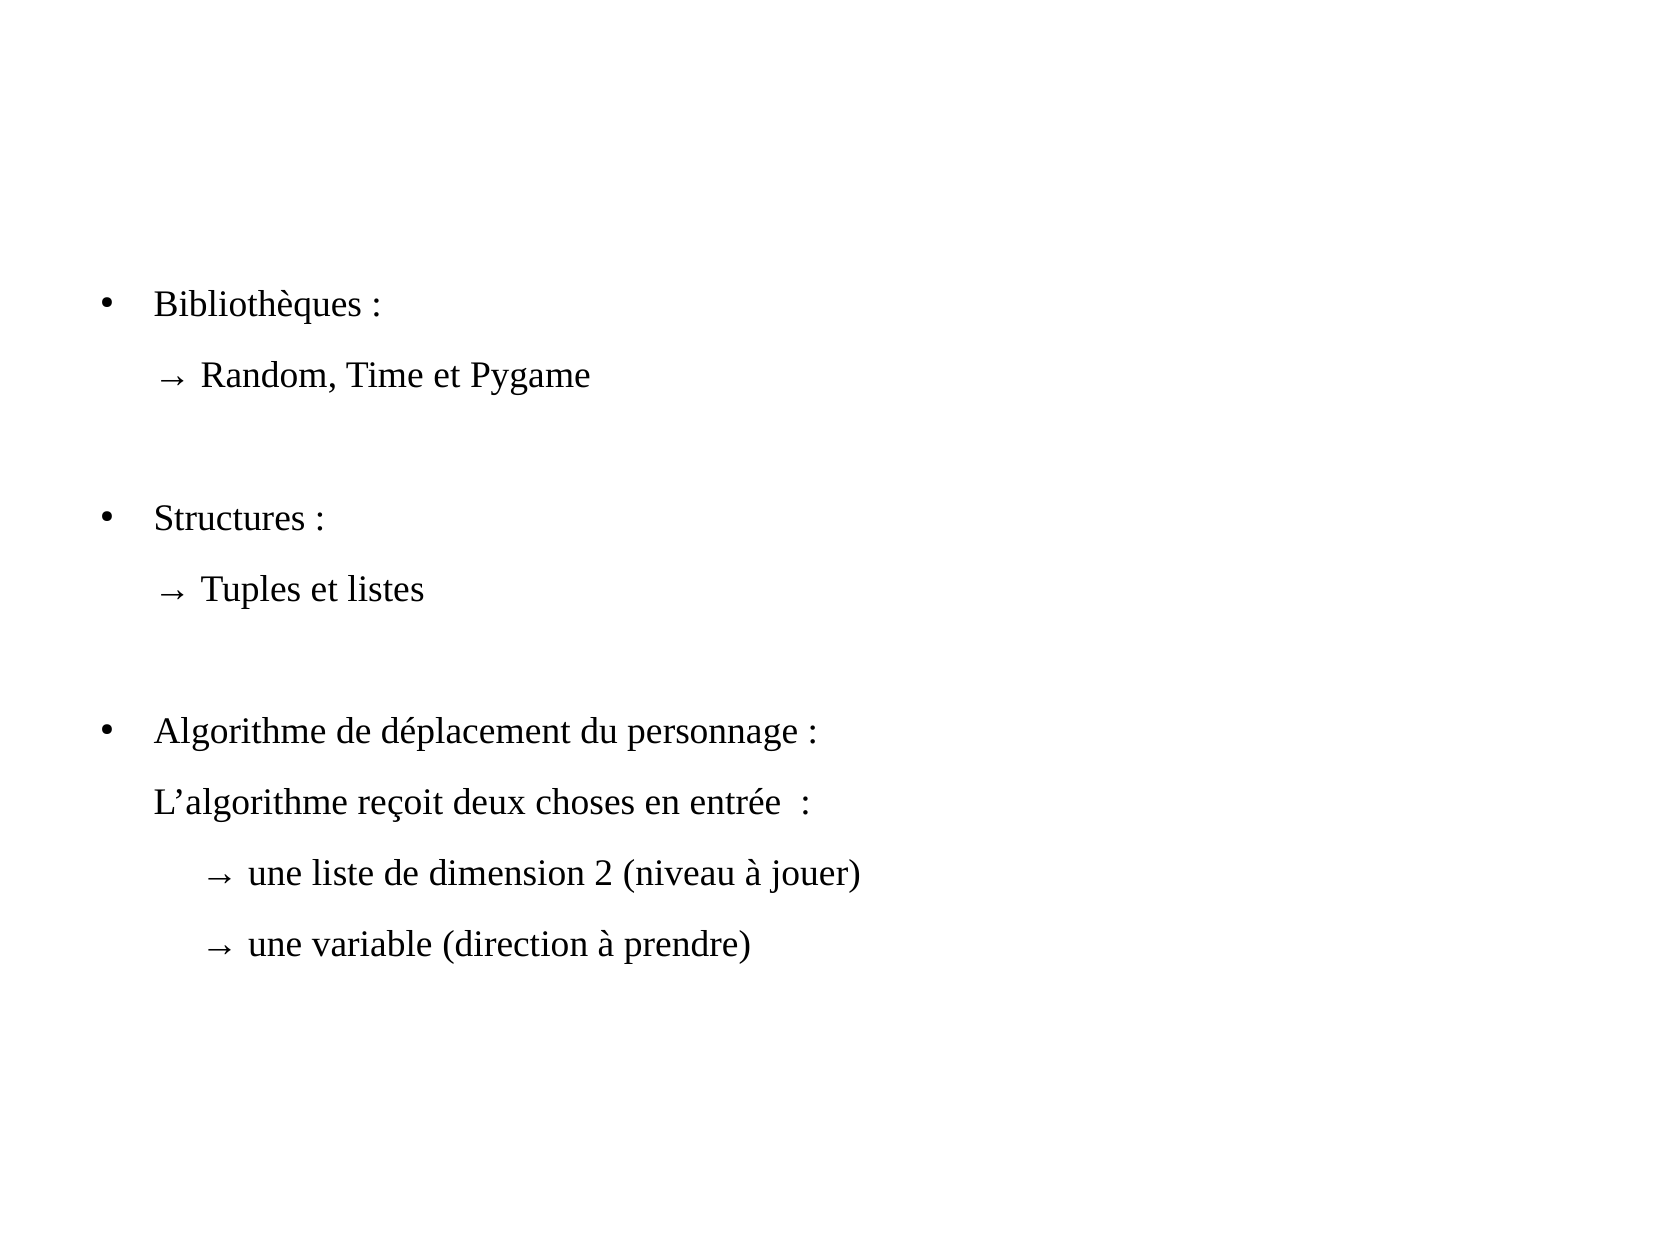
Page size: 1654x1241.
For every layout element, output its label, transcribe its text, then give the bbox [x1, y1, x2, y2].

list Bibliothèques : → Random, Time et Pygame Structures : → Tuples et listes Algorithme de déplacement du personnage : L’algorithme reçoit deux choses en entrée : → une liste de dimension 2 (niveau à jouer) → une variable (direction à prendre) [82, 283, 1571, 1241]
